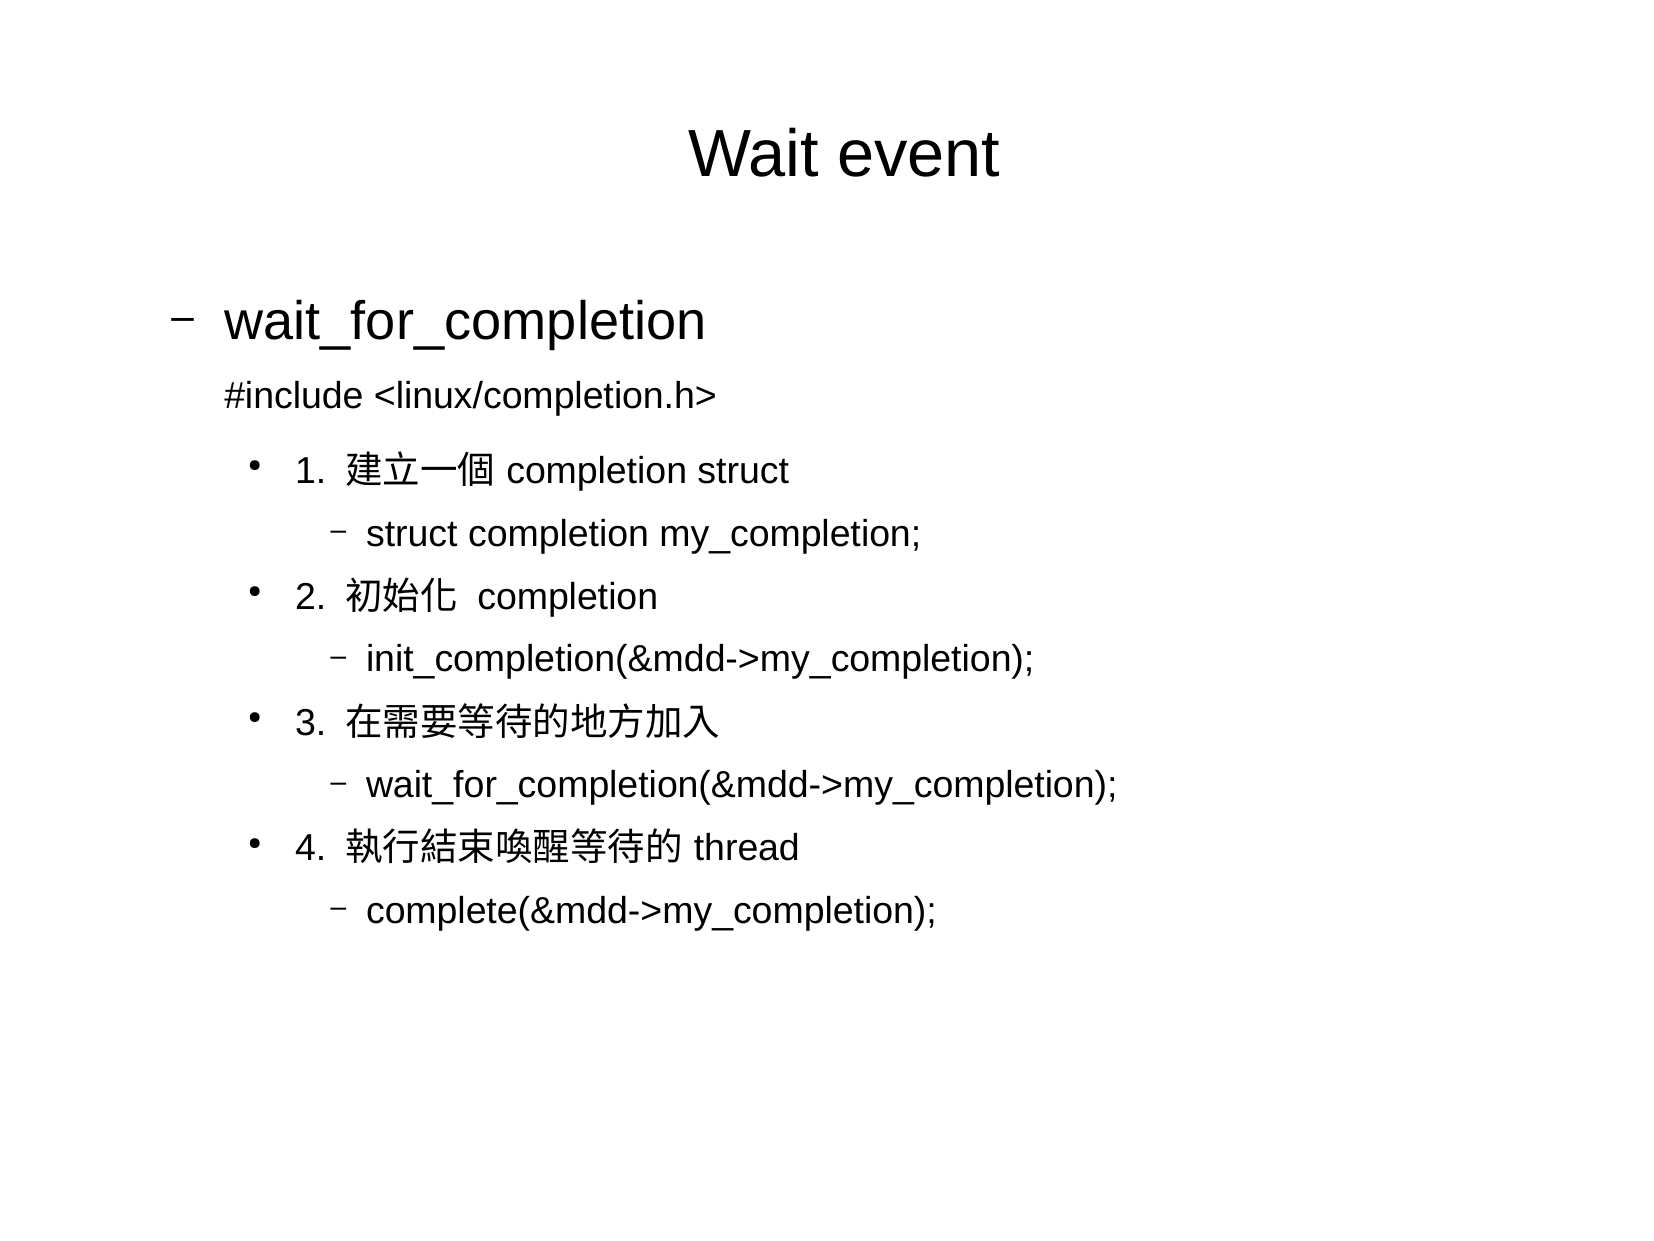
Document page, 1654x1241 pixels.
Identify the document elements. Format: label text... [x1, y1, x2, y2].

list wait_for_completion #include <linux/completion.h> 1. 建立一個completion struct struct completion my_completion; 2. 初始化 completion init_completion(&mdd->my_completion); 3. 在需要等待的地方加入 wait_for_completion(&mdd->my_completion); 4. 執行結束喚醒等待的thread complete(&mdd->my_completion); [82, 290, 1571, 1010]
title Wait event [82, 49, 1571, 257]
